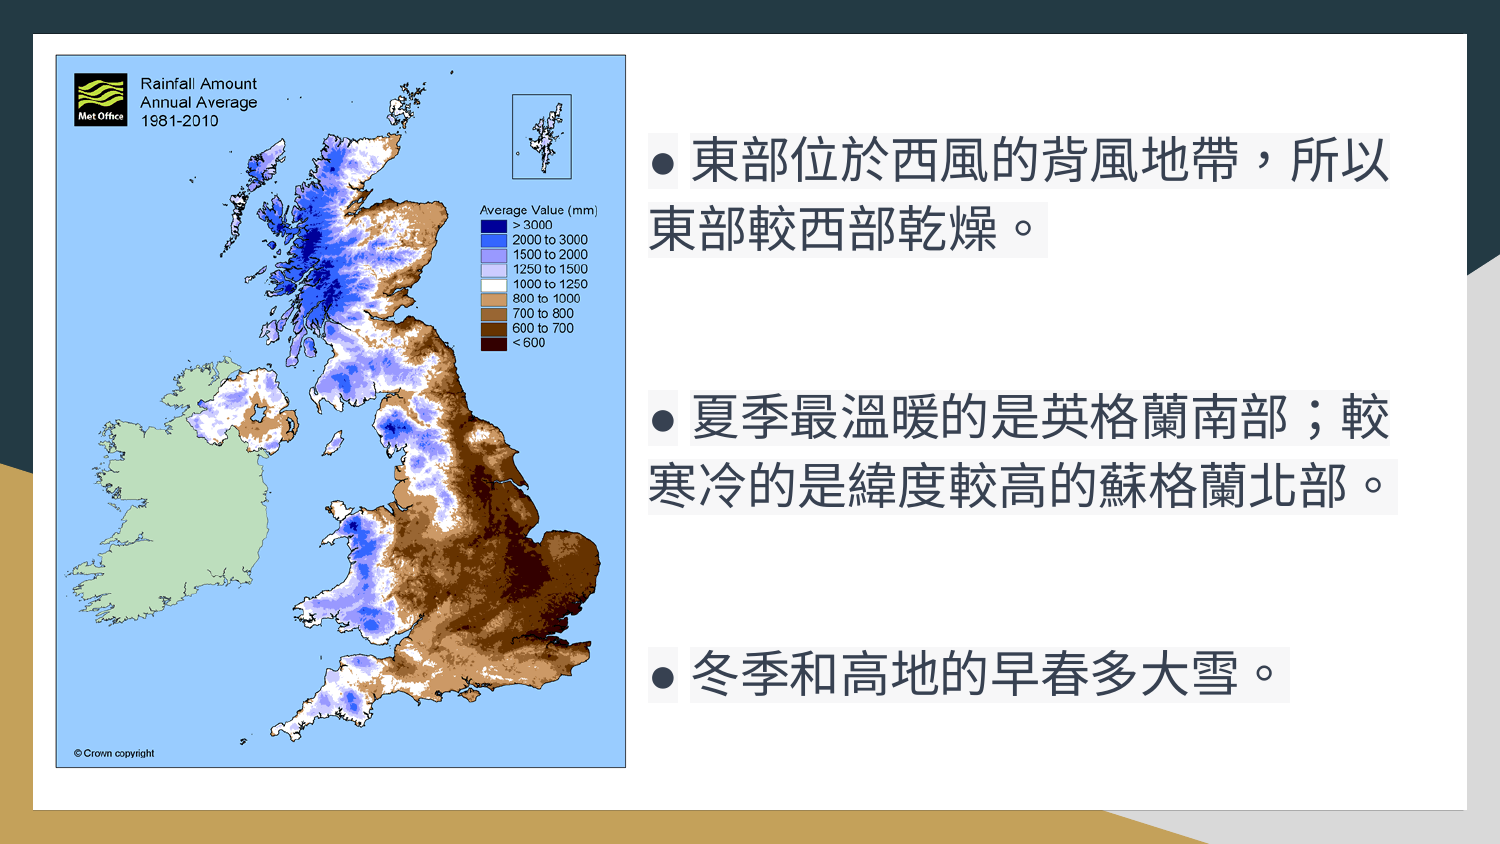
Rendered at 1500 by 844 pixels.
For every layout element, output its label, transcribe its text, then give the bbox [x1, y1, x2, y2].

picture [47, 46, 633, 776]
list ●東部位於西風的背風地帶，所以東部較西部乾燥。 ●夏季最溫暖的是英格蘭南部；較寒冷的是緯度較高的蘇格蘭北部。 ●冬季和高地的早春多大雪。 [633, 104, 1434, 740]
